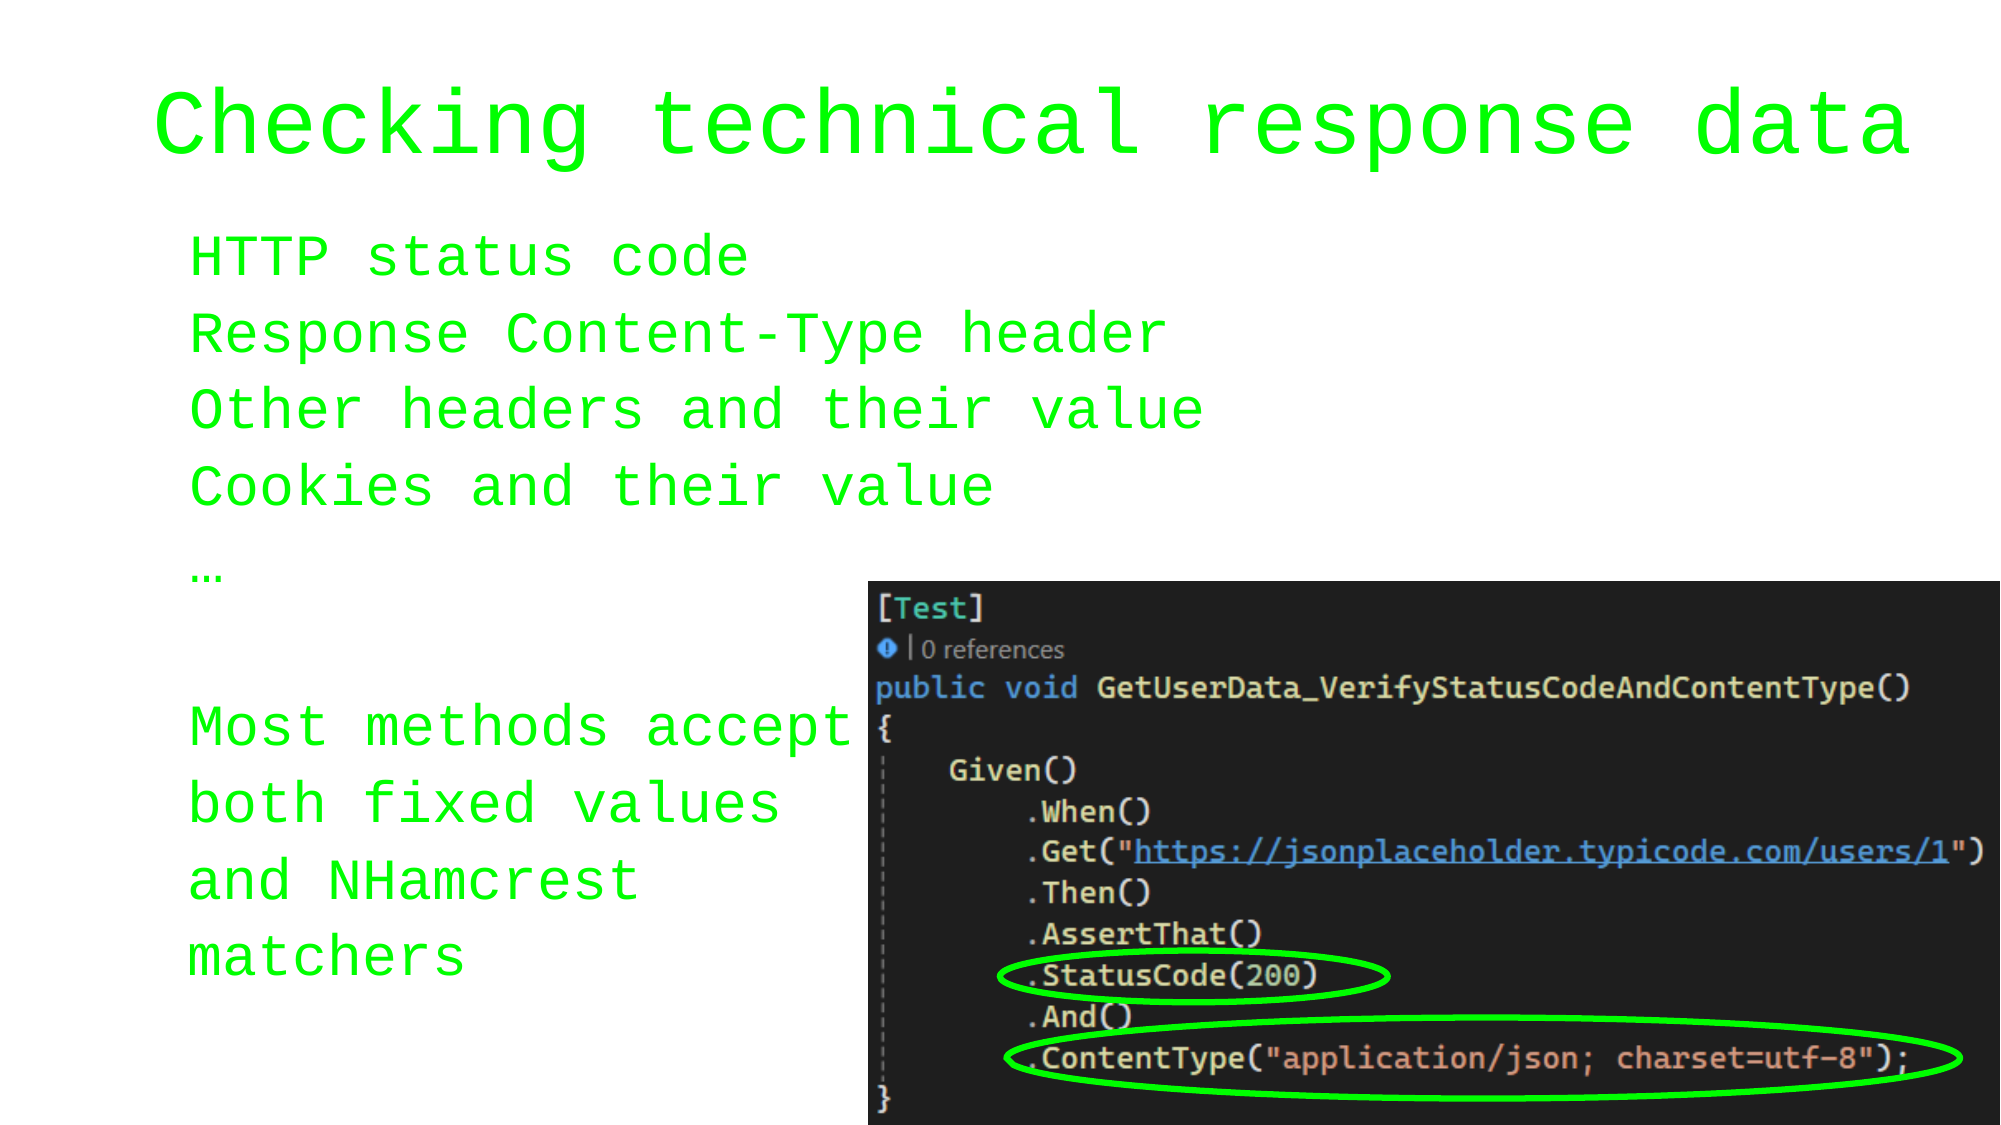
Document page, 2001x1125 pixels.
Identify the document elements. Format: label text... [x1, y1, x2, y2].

picture [1011, 1021, 1956, 1095]
picture [868, 581, 2000, 1125]
list HTTP status code Response Content-Type header Other headers and their value Cookies and their value … Most methods accept both fixed values and NHamcrest matchers [137, 223, 1863, 1015]
title Checking technical response data [137, 59, 1967, 189]
